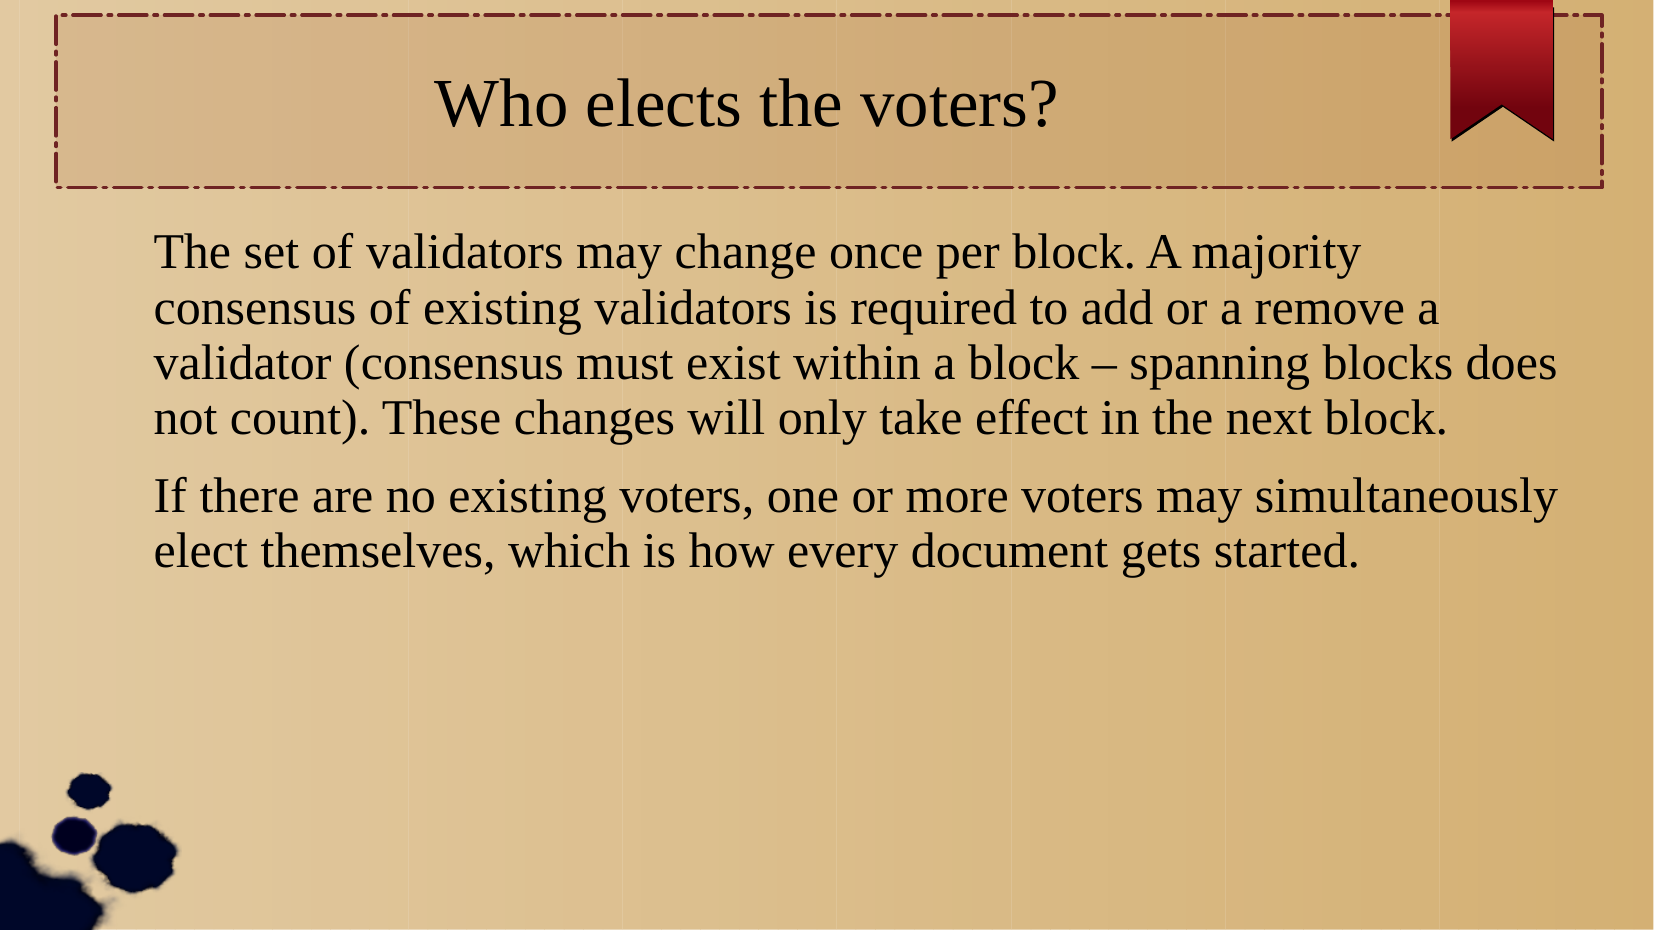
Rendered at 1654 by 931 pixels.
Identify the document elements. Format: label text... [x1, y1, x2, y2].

list The set of validators may change once per block. A majority consensus of existing validators is required to add or a remove a validator (consensus must exist within a block – spanning blocks does not count). These changes will only take effect in the next block. If there are no existing voters, one or more voters may simultaneously elect themselves, which is how every document gets started. [82, 224, 1571, 764]
title Who elects the voters? [82, 35, 1412, 172]
